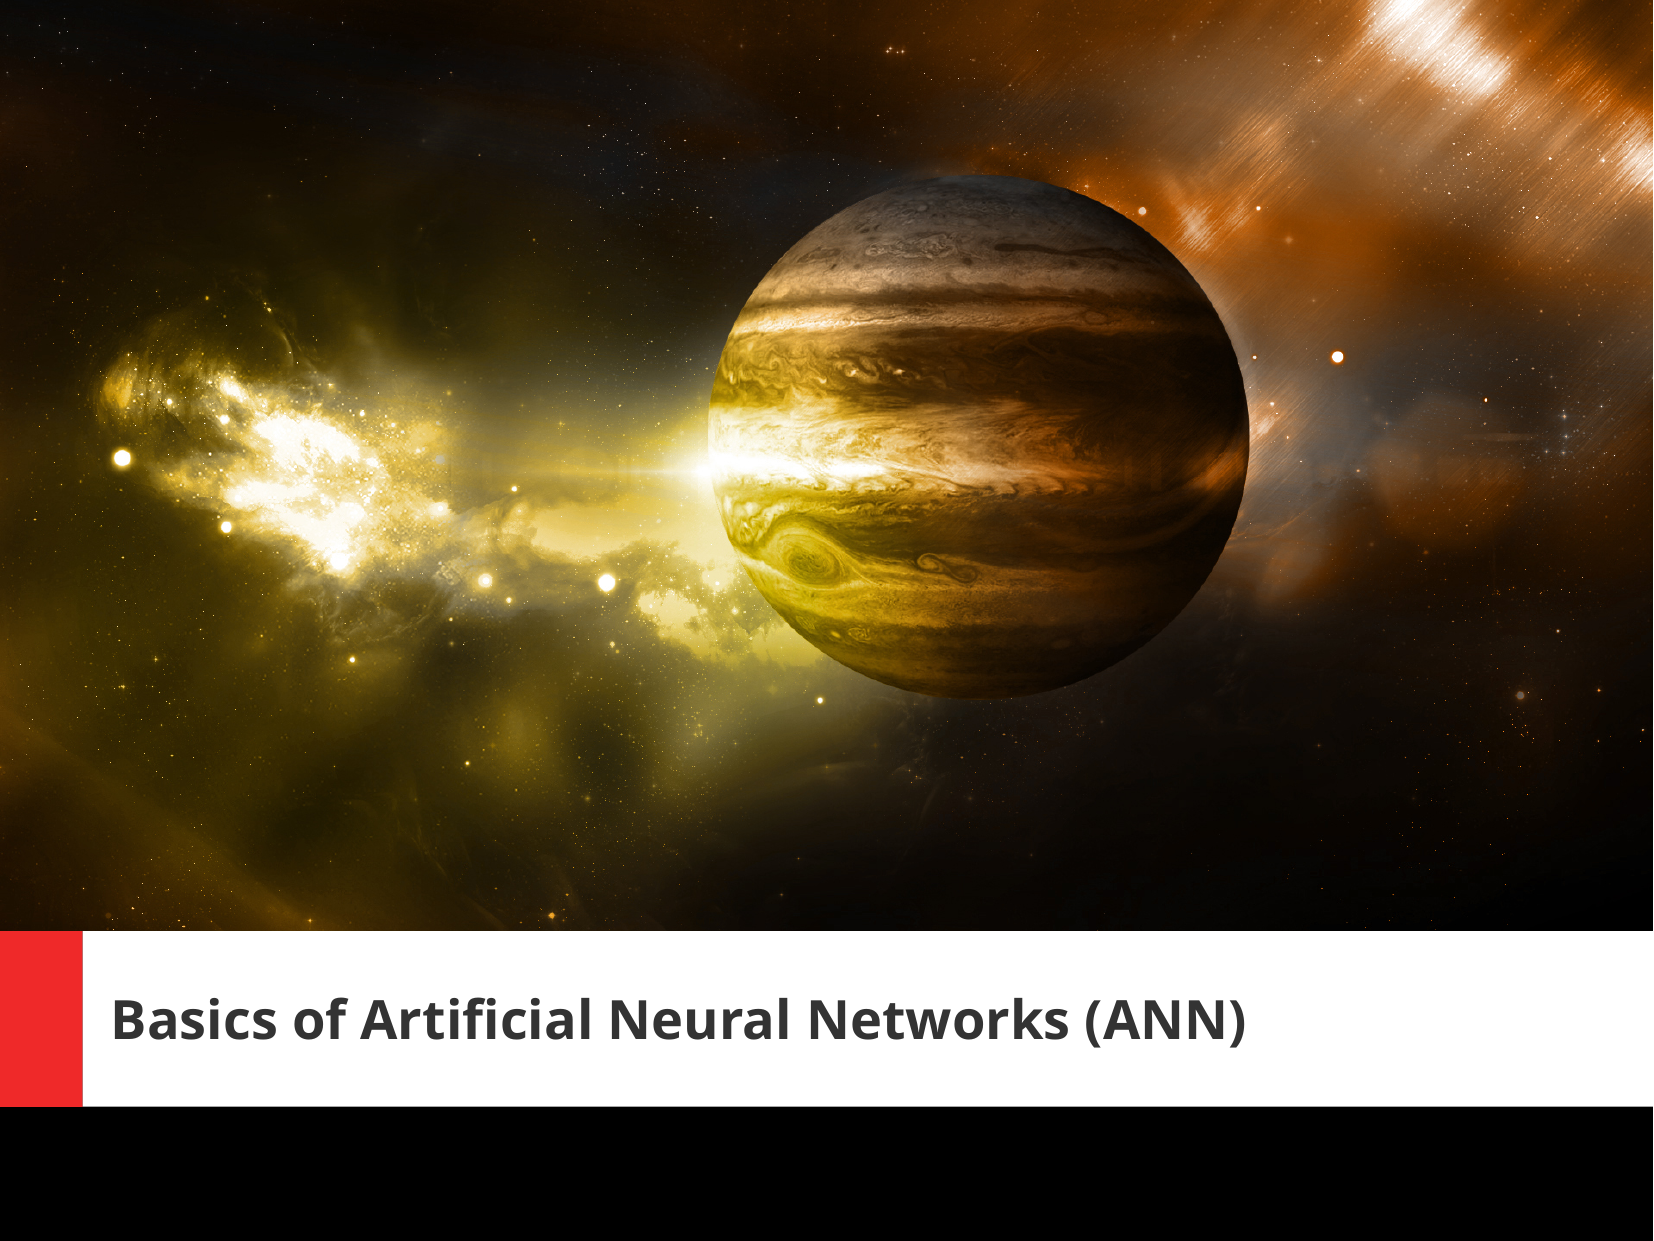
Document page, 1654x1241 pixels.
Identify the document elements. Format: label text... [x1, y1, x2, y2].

title Basics of Artificial Neural Networks (ANN) [82, 931, 1653, 1107]
picture [0, 0, 1653, 931]
